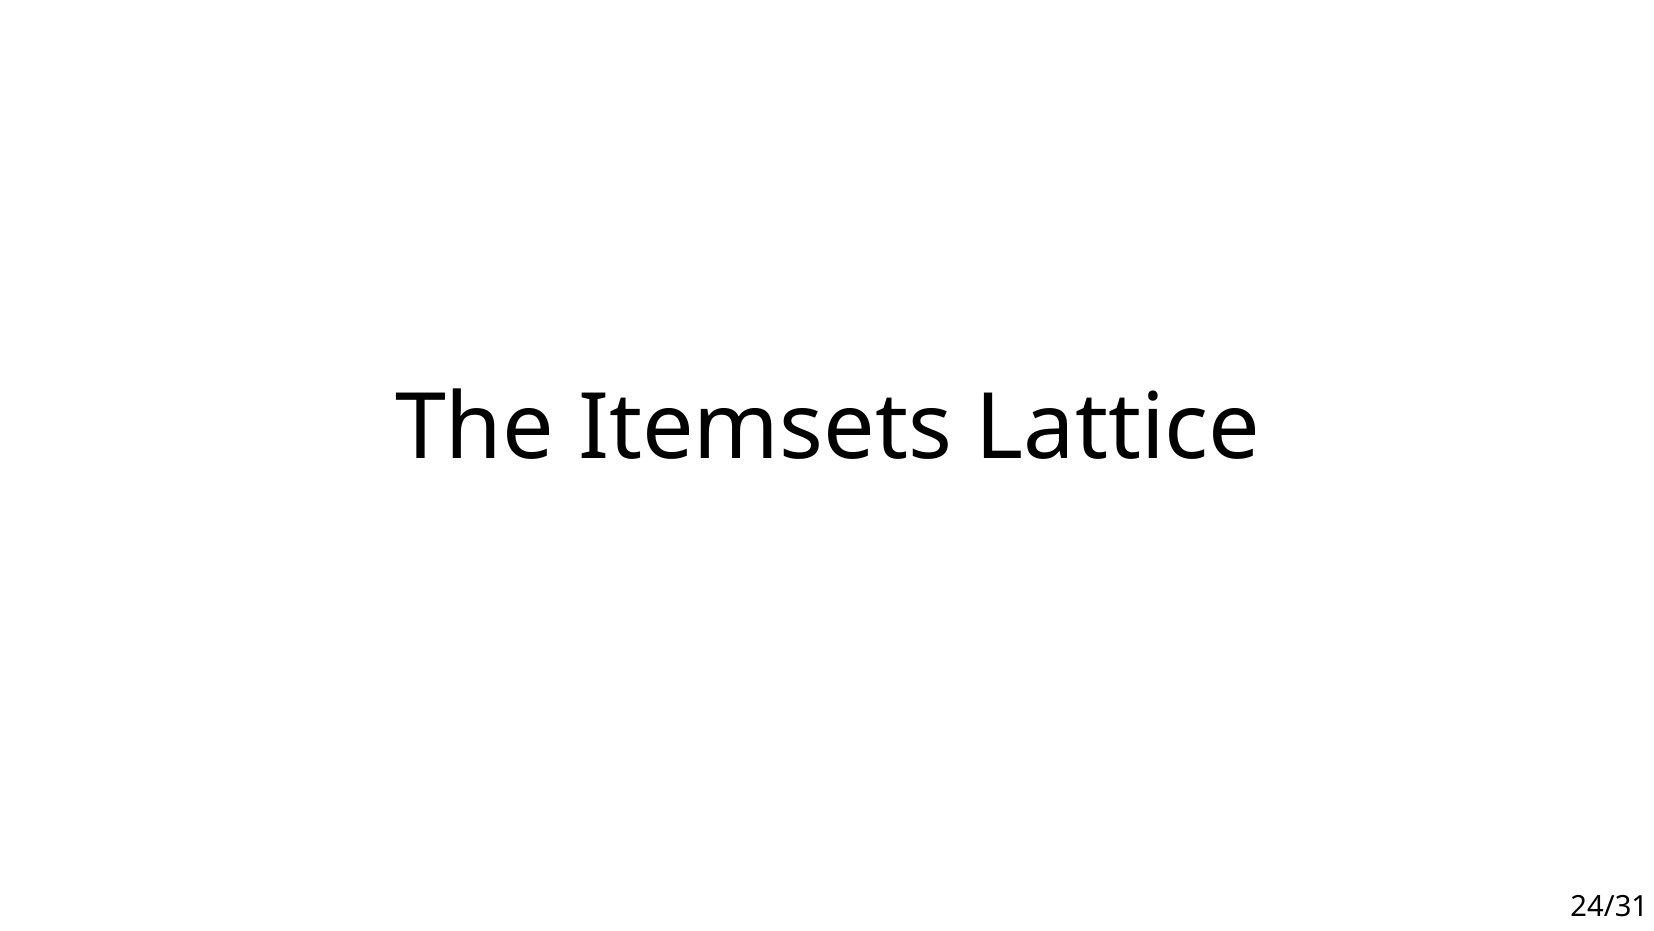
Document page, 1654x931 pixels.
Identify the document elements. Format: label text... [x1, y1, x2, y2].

title The Itemsets Lattice [0, 320, 1654, 526]
